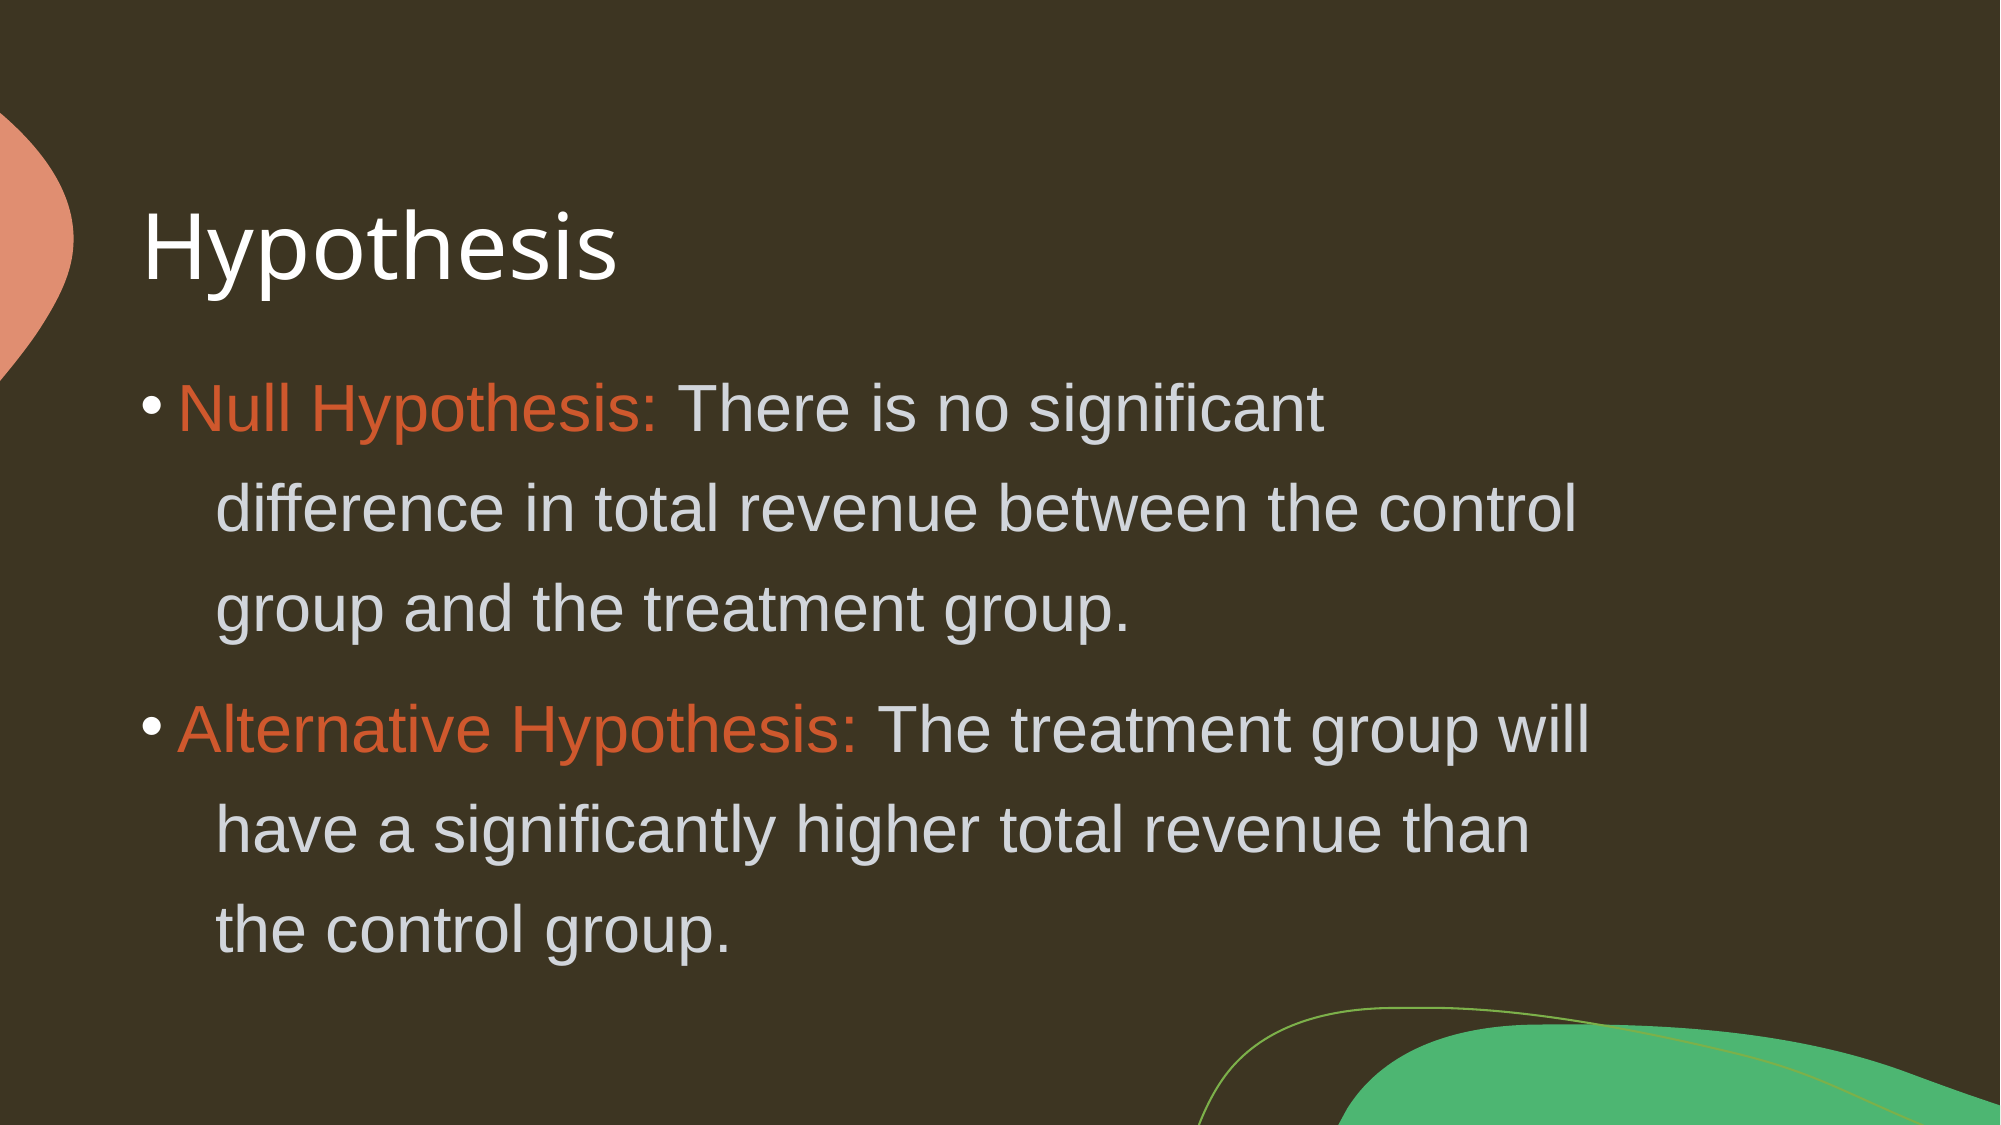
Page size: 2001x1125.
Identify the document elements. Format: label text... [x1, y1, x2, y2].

title Hypothesis [125, 125, 1876, 376]
list Null Hypothesis: There is no significant difference in total revenue between the control group and the treatment group. Alternative Hypothesis: The treatment group will have a significantly higher total revenue than the control group. [125, 336, 1646, 983]
